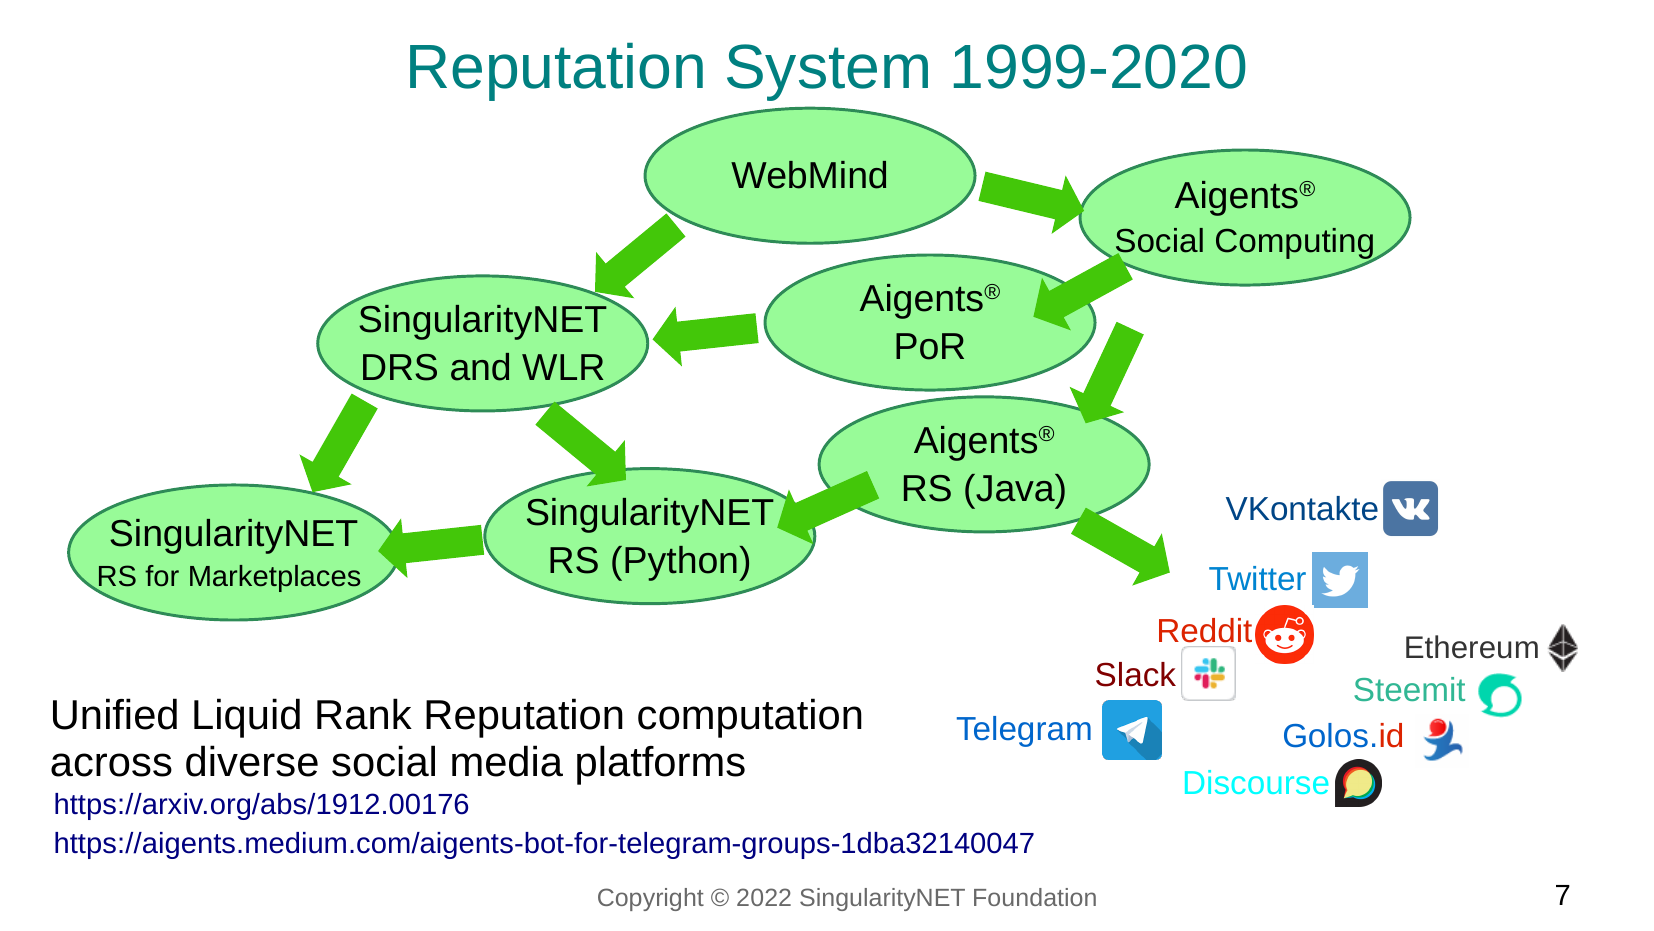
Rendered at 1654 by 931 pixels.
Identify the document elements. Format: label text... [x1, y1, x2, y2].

text_box SingularityNET RS for Marketplaces [68, 484, 395, 621]
text_box Steemit [1338, 664, 1513, 727]
text_box Reddit [1141, 605, 1329, 669]
text_box [978, 171, 1085, 234]
text_box WebMind [645, 108, 976, 244]
text_box [299, 393, 378, 493]
text_box [1033, 253, 1133, 331]
text_box SingularityNET RS (Python) [484, 468, 814, 604]
text_box Aigents® Social Computing [1080, 150, 1411, 286]
text_box Reputation System 1999-2020 [0, 0, 1630, 135]
picture [1255, 605, 1314, 664]
text_box VKontakte [1210, 482, 1416, 546]
picture [1193, 669, 1236, 701]
text_box https://arxiv.org/abs/1912.00176 https://aigents.medium.com/aigents-bot-for-telegram-groups-1dba32140047 [38, 780, 1052, 867]
text_box [652, 306, 759, 367]
text_box [378, 518, 485, 579]
text_box Slack [1079, 648, 1193, 701]
text_box [594, 213, 686, 299]
text_box [535, 401, 626, 487]
text_box Unified Liquid Rank Reputation computation across diverse social media platforms [35, 684, 921, 800]
text_box Aigents® RS (Java) [819, 396, 1150, 532]
text_box Ethereum [1389, 622, 1586, 686]
text_box Golos.id [1267, 710, 1442, 773]
picture [1442, 727, 1469, 768]
text_box SingularityNET DRS and WLR [317, 275, 648, 411]
text_box Twitter [1193, 552, 1337, 609]
picture [1381, 479, 1440, 538]
text_box Discourse [1167, 757, 1353, 810]
text_box Aigents® PoR [765, 255, 1096, 391]
text_box [1071, 507, 1170, 586]
picture [1337, 552, 1368, 609]
text_box [1069, 321, 1144, 424]
text_box Telegram [941, 702, 1113, 755]
picture [1353, 759, 1382, 807]
text_box [777, 471, 880, 545]
picture [1102, 701, 1162, 760]
picture [1513, 686, 1524, 719]
